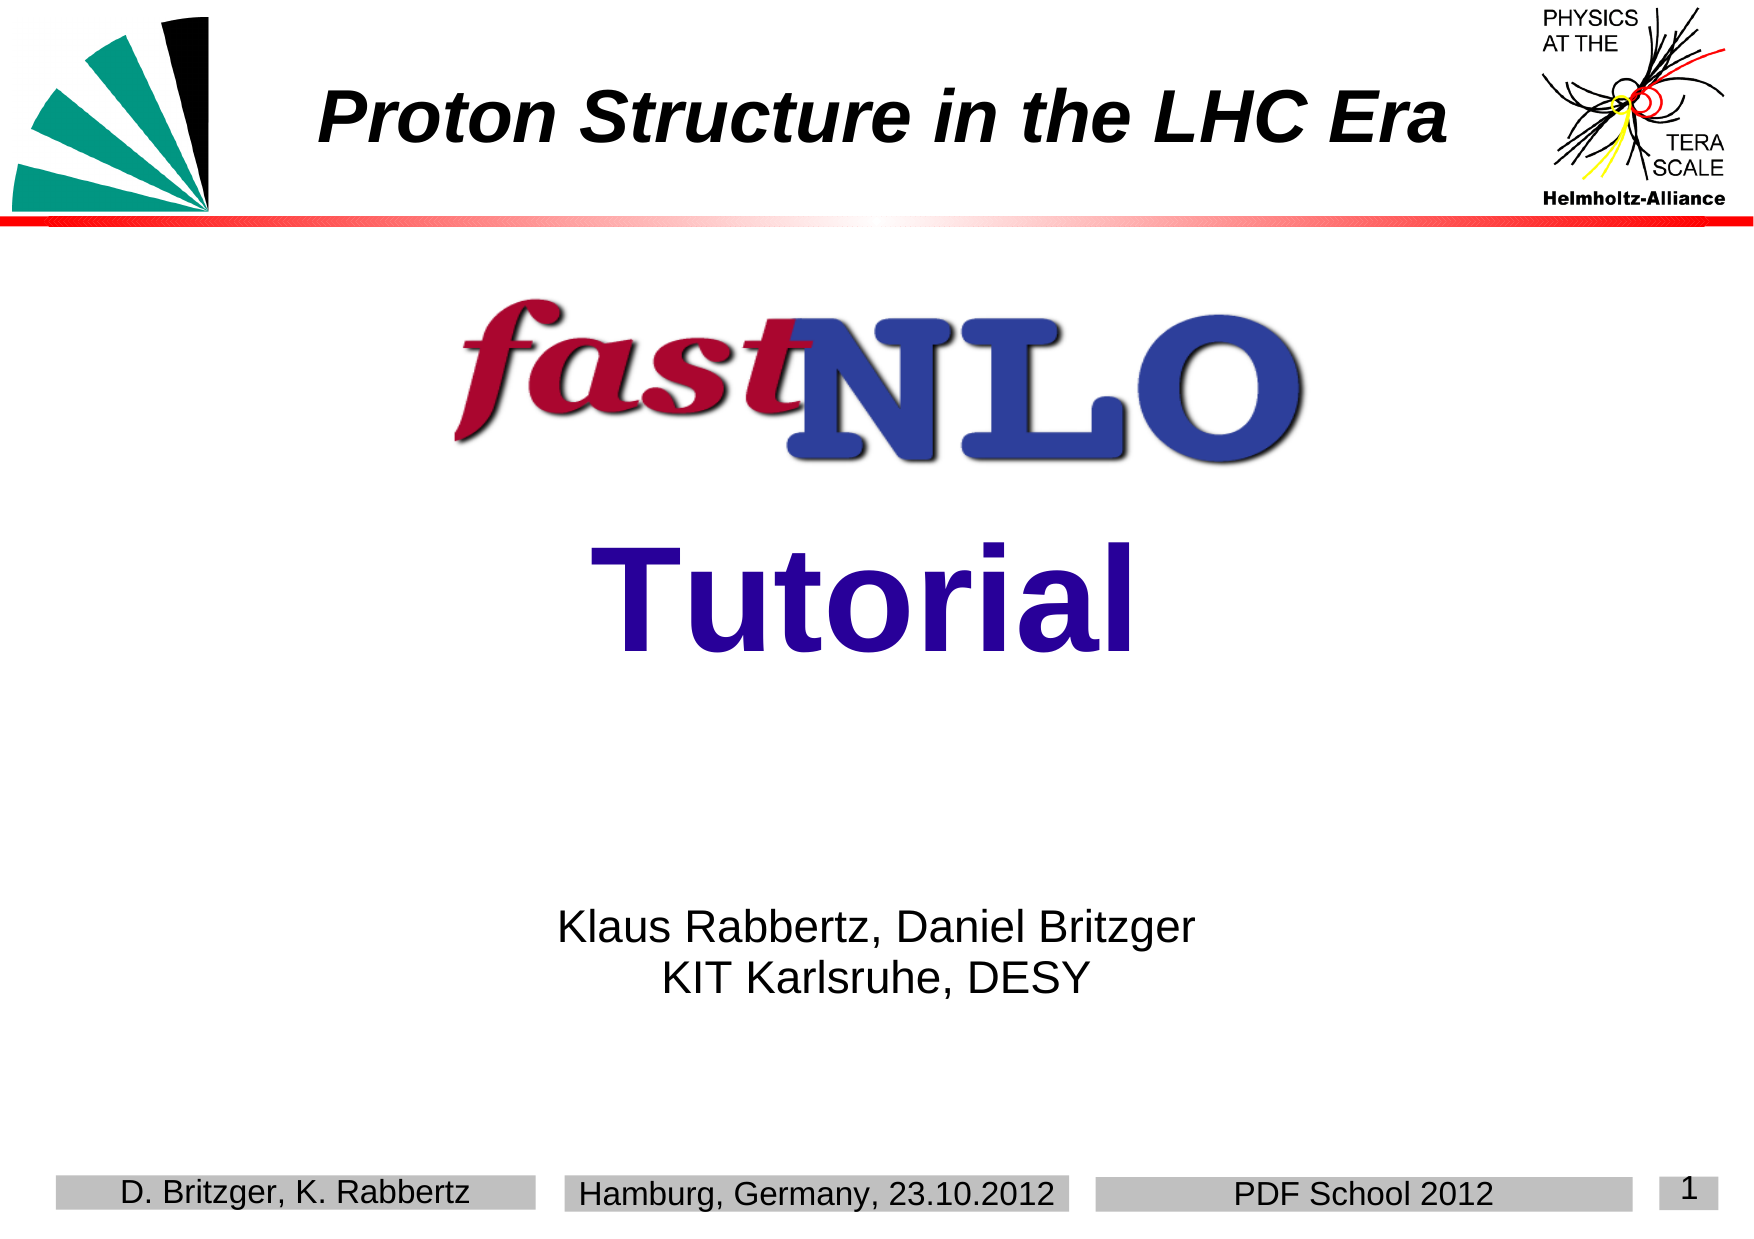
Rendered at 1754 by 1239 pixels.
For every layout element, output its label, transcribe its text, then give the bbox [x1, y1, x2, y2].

picture [427, 286, 1326, 470]
picture [1524, 0, 1742, 216]
title Proton Structure in the LHC Era [263, 27, 1505, 207]
picture [12, 17, 209, 214]
text_box Klaus Rabbertz, Daniel Britzger KIT Karlsruhe, DESY [544, 894, 1209, 1010]
text_box Tutorial [578, 509, 1175, 690]
